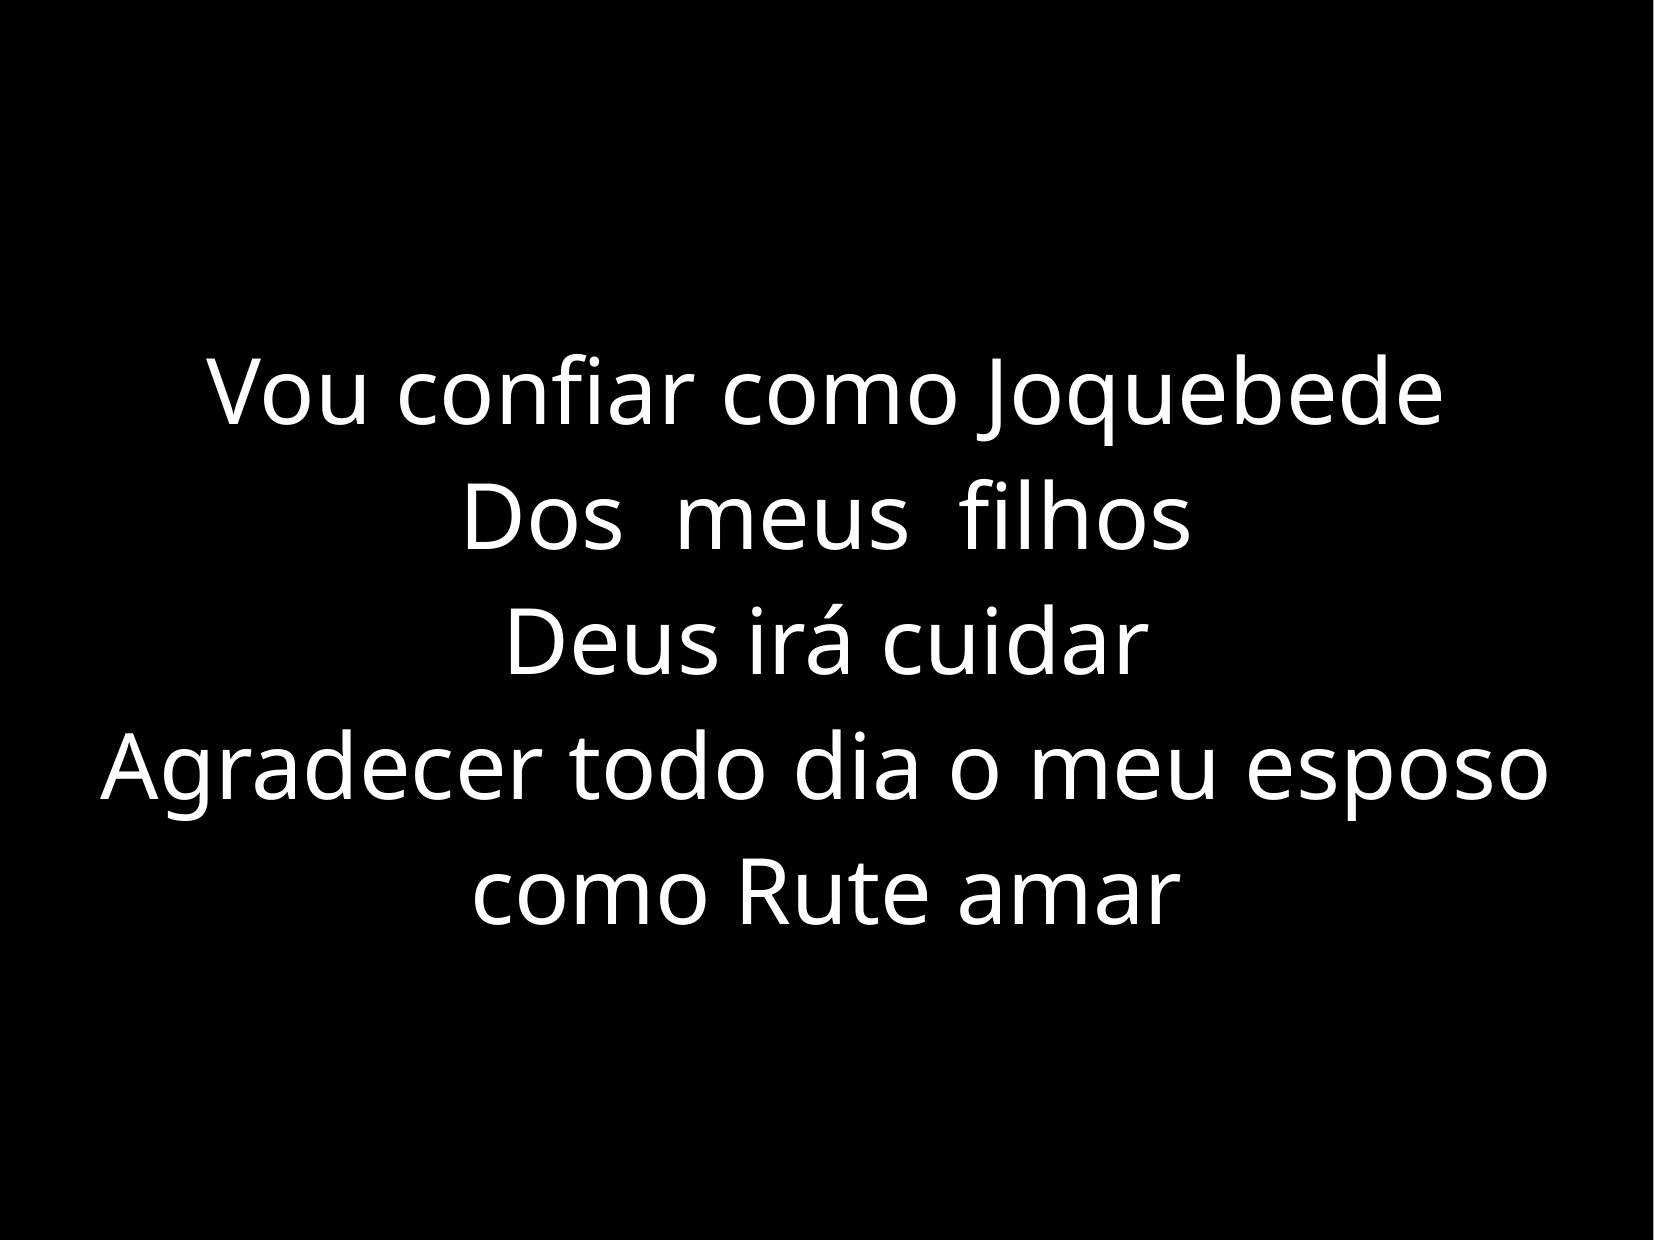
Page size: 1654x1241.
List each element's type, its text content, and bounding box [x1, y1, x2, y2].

title Vou confiar como Joquebede Dos meus filhos Deus irá cuidar Agradecer todo dia o meu esposo como Rute amar [82, 49, 1571, 1229]
